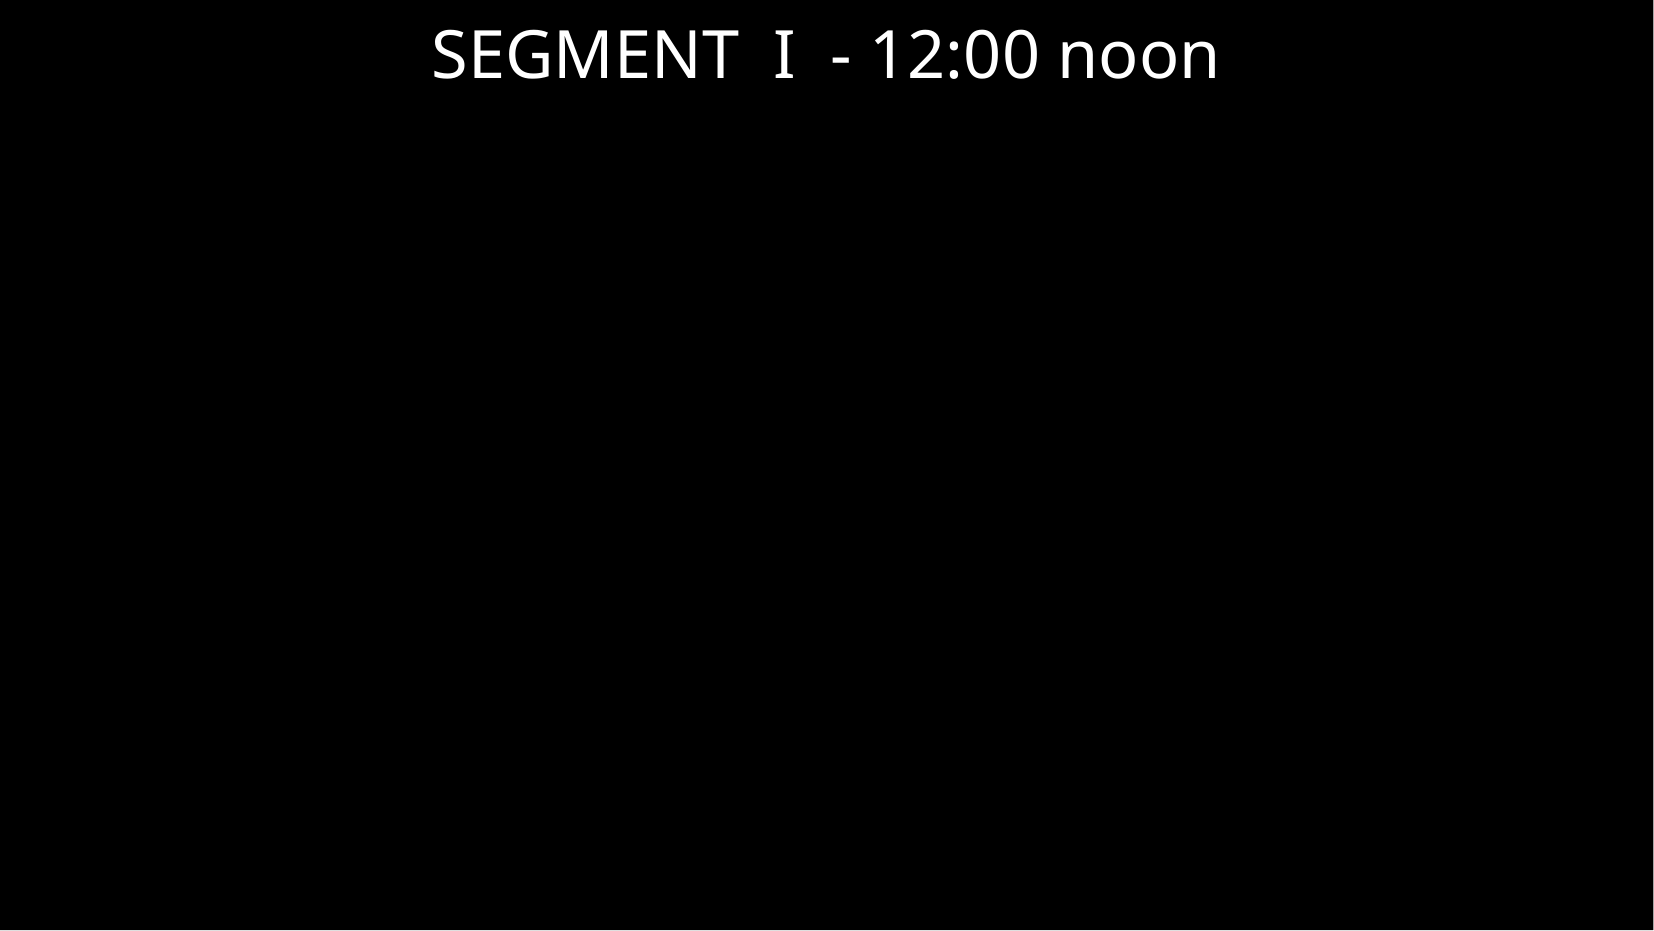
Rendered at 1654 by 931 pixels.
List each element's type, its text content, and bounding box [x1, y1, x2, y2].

text_box SEGMENT I - 12:00 noon [0, 0, 1654, 931]
